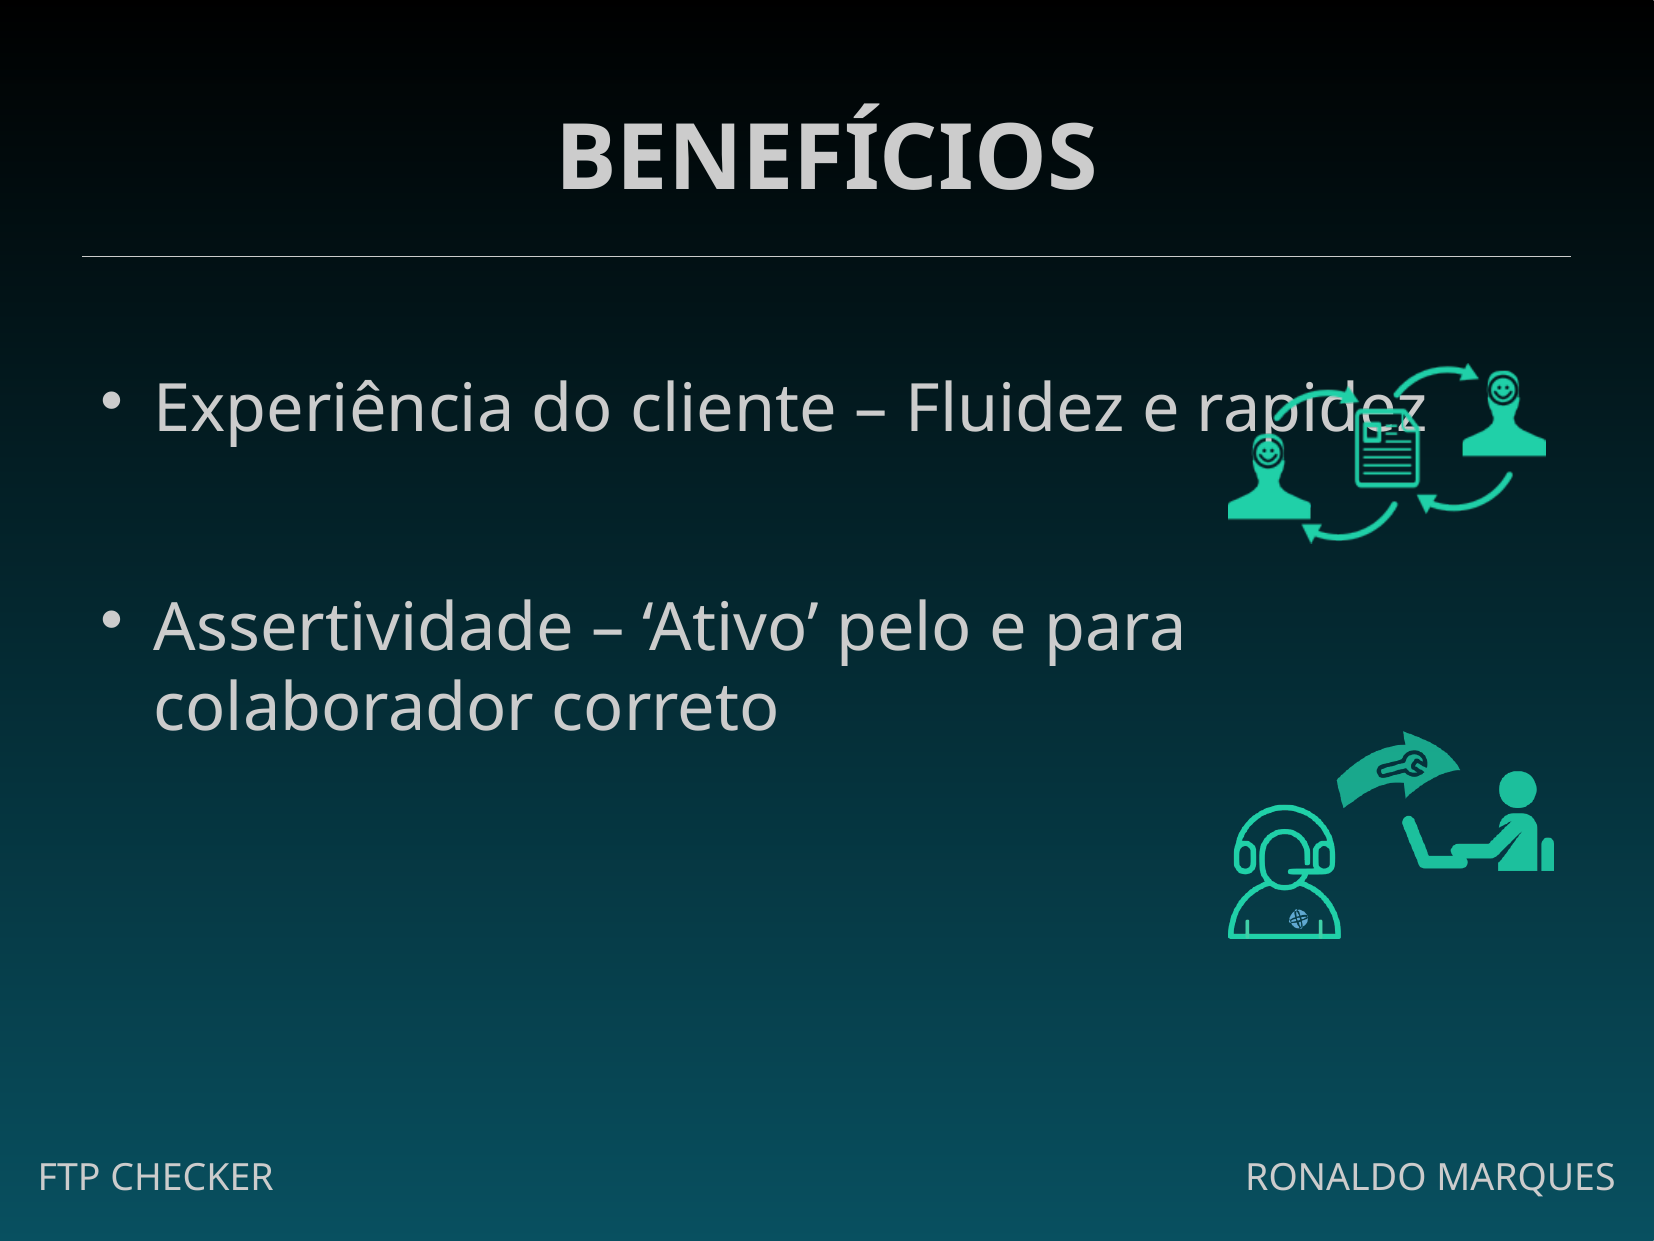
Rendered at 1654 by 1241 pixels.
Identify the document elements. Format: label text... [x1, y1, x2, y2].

picture [1228, 363, 1546, 544]
text_box Experiência do cliente – Fluidez e rapidez Assertividade – ‘Ativo’ pelo e para colaborador correto [82, 290, 1571, 1010]
text_box RONALDO MARQUES [838, 1110, 1654, 1241]
text_box BENEFÍCIOS [82, 49, 1571, 257]
text_box FTP CHECKER [0, 1110, 815, 1241]
picture [1228, 731, 1554, 939]
